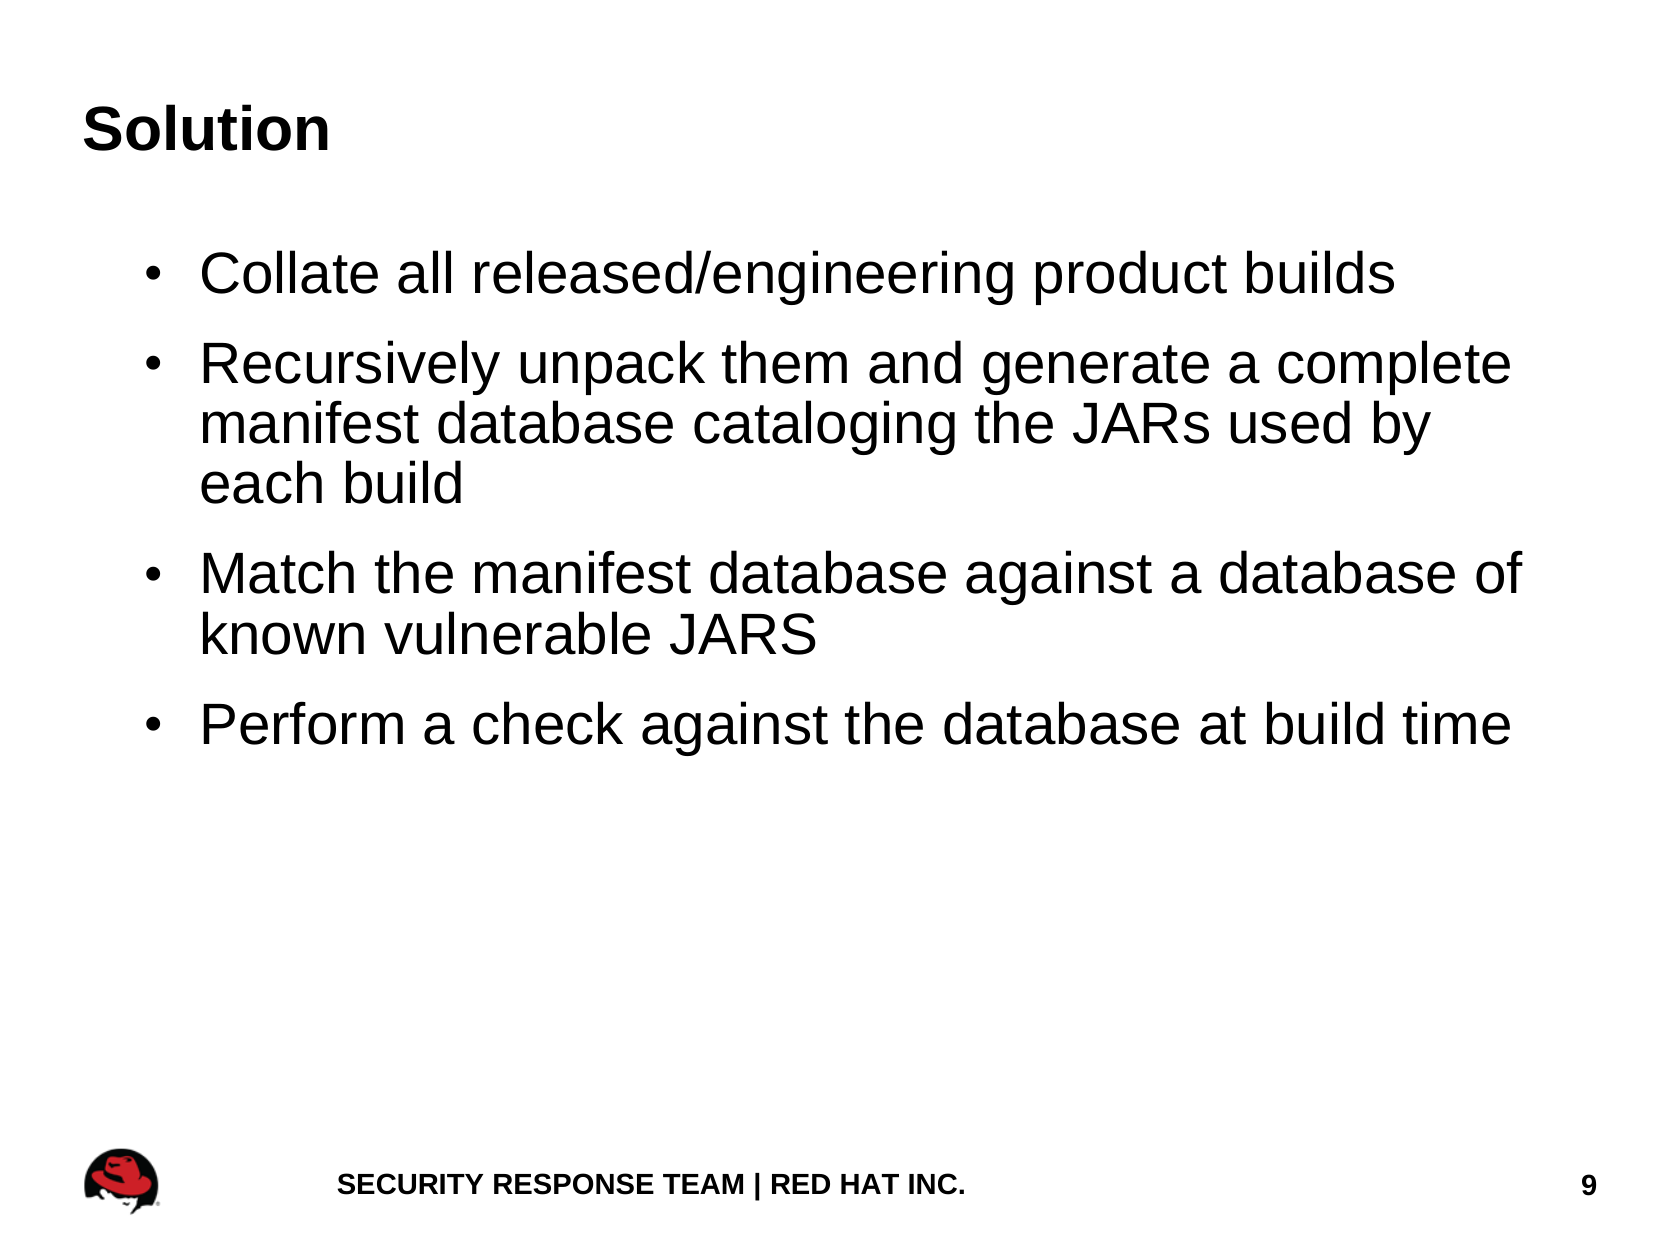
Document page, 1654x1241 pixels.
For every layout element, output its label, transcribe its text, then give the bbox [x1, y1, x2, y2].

list Collate all released/engineering product builds Recursively unpack them and generate a complete manifest database cataloging the JARs used by each build Match the manifest database against a database of known vulnerable JARS Perform a check against the database at build time [86, 244, 1575, 965]
picture [83, 1146, 166, 1224]
title Solution [82, 37, 1571, 225]
